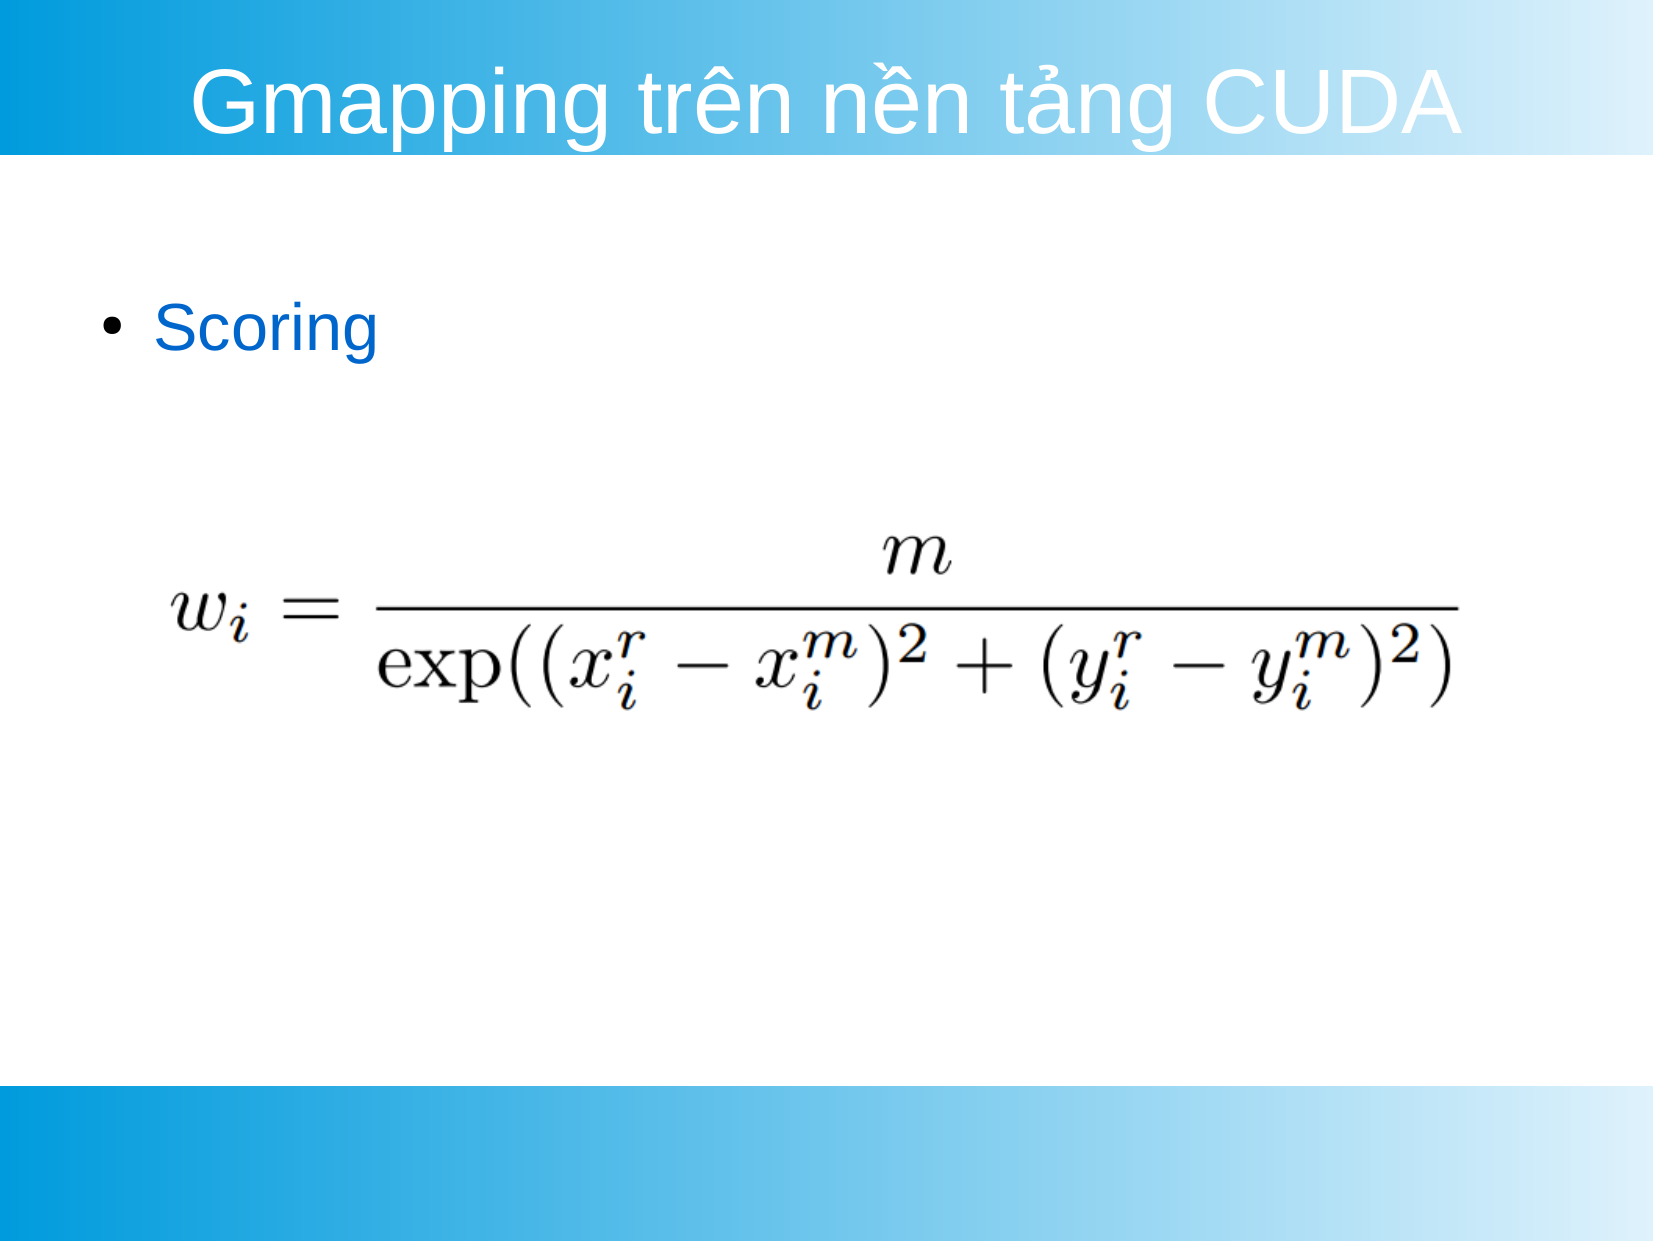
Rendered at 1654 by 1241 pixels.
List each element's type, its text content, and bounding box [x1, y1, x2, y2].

title Gmapping trên nền tảng CUDA [20, 0, 1633, 205]
list Scoring [82, 290, 1571, 1010]
picture [148, 498, 1505, 751]
